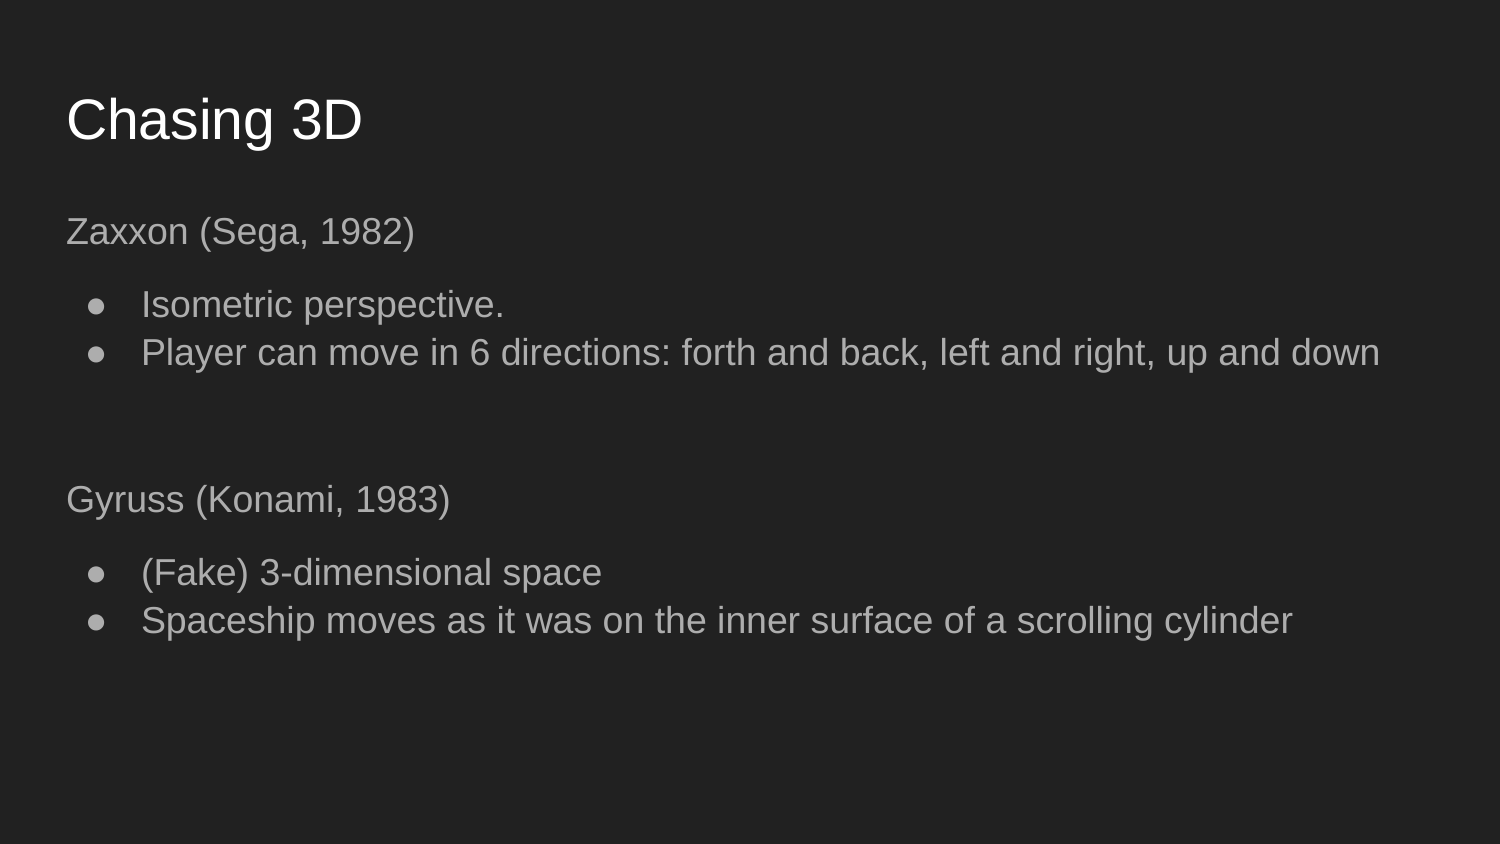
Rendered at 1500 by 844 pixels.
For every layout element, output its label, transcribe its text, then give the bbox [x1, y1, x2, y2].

list Zaxxon (Sega, 1982) Isometric perspective. Player can move in 6 directions: forth and back, left and right, up and down Gyruss (Konami, 1983) (Fake) 3-dimensional space Spaceship moves as it was on the inner surface of a scrolling cylinder [51, 189, 1449, 750]
title Chasing 3D [51, 72, 1449, 167]
